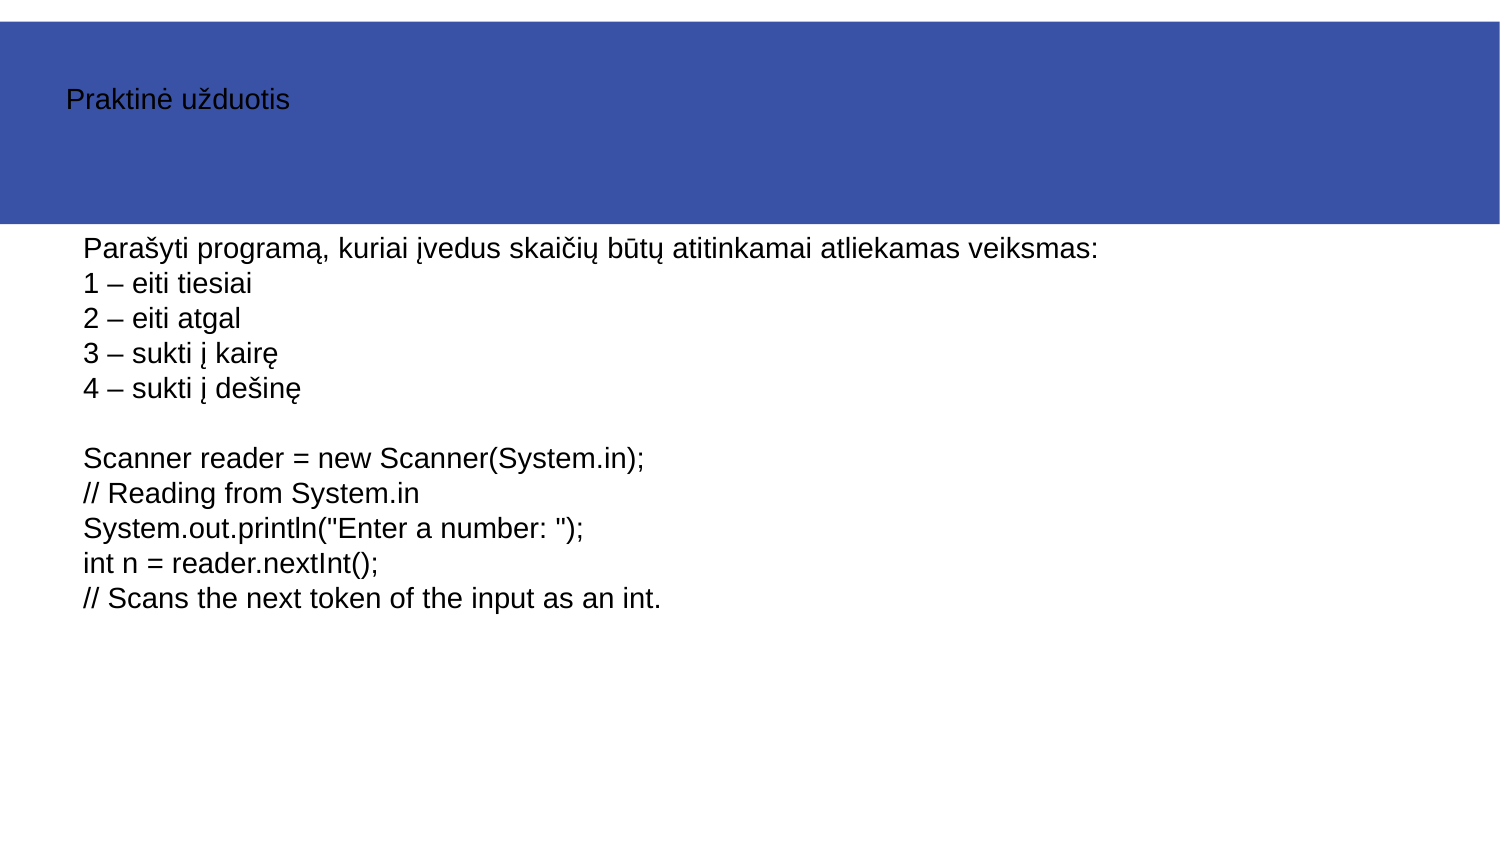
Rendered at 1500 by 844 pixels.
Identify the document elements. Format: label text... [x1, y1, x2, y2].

list Parašyti programą, kuriai įvedus skaičių būtų atitinkamai atliekamas veiksmas: 1 – eiti tiesiai 2 – eiti atgal 3 – sukti į kairę 4 – sukti į dešinę Scanner reader = new Scanner(System.in); // Reading from System.in System.out.println("Enter a number: "); int n = reader.nextInt(); // Scans the next token of the input as an int. [51, 221, 1449, 750]
title Praktinė užduotis [51, 72, 1449, 167]
